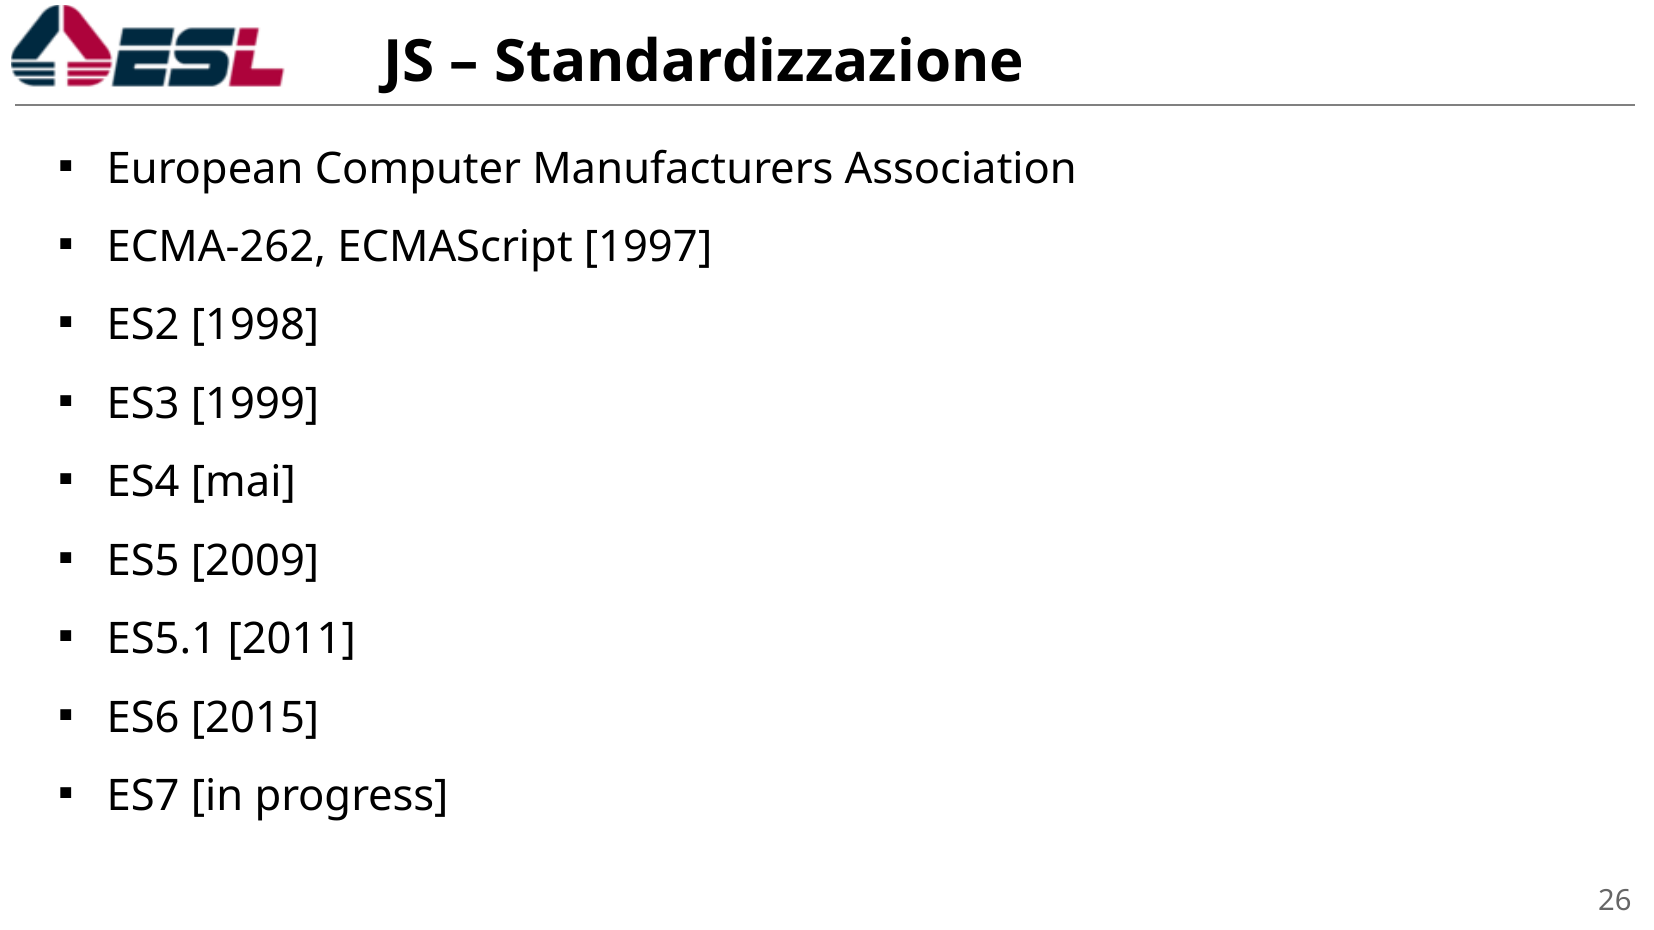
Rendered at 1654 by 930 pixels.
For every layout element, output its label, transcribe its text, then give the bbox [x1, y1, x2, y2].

title JS – Standardizzazione [335, 0, 1653, 103]
list European Computer Manufacturers Association ECMA-262, ECMAScript [1997] ES2 [1998] ES3 [1999] ES4 [mai] ES5 [2009] ES5.1 [2011] ES6 [2015] ES7 [in progress] [45, 134, 1606, 826]
picture [11, 5, 288, 90]
